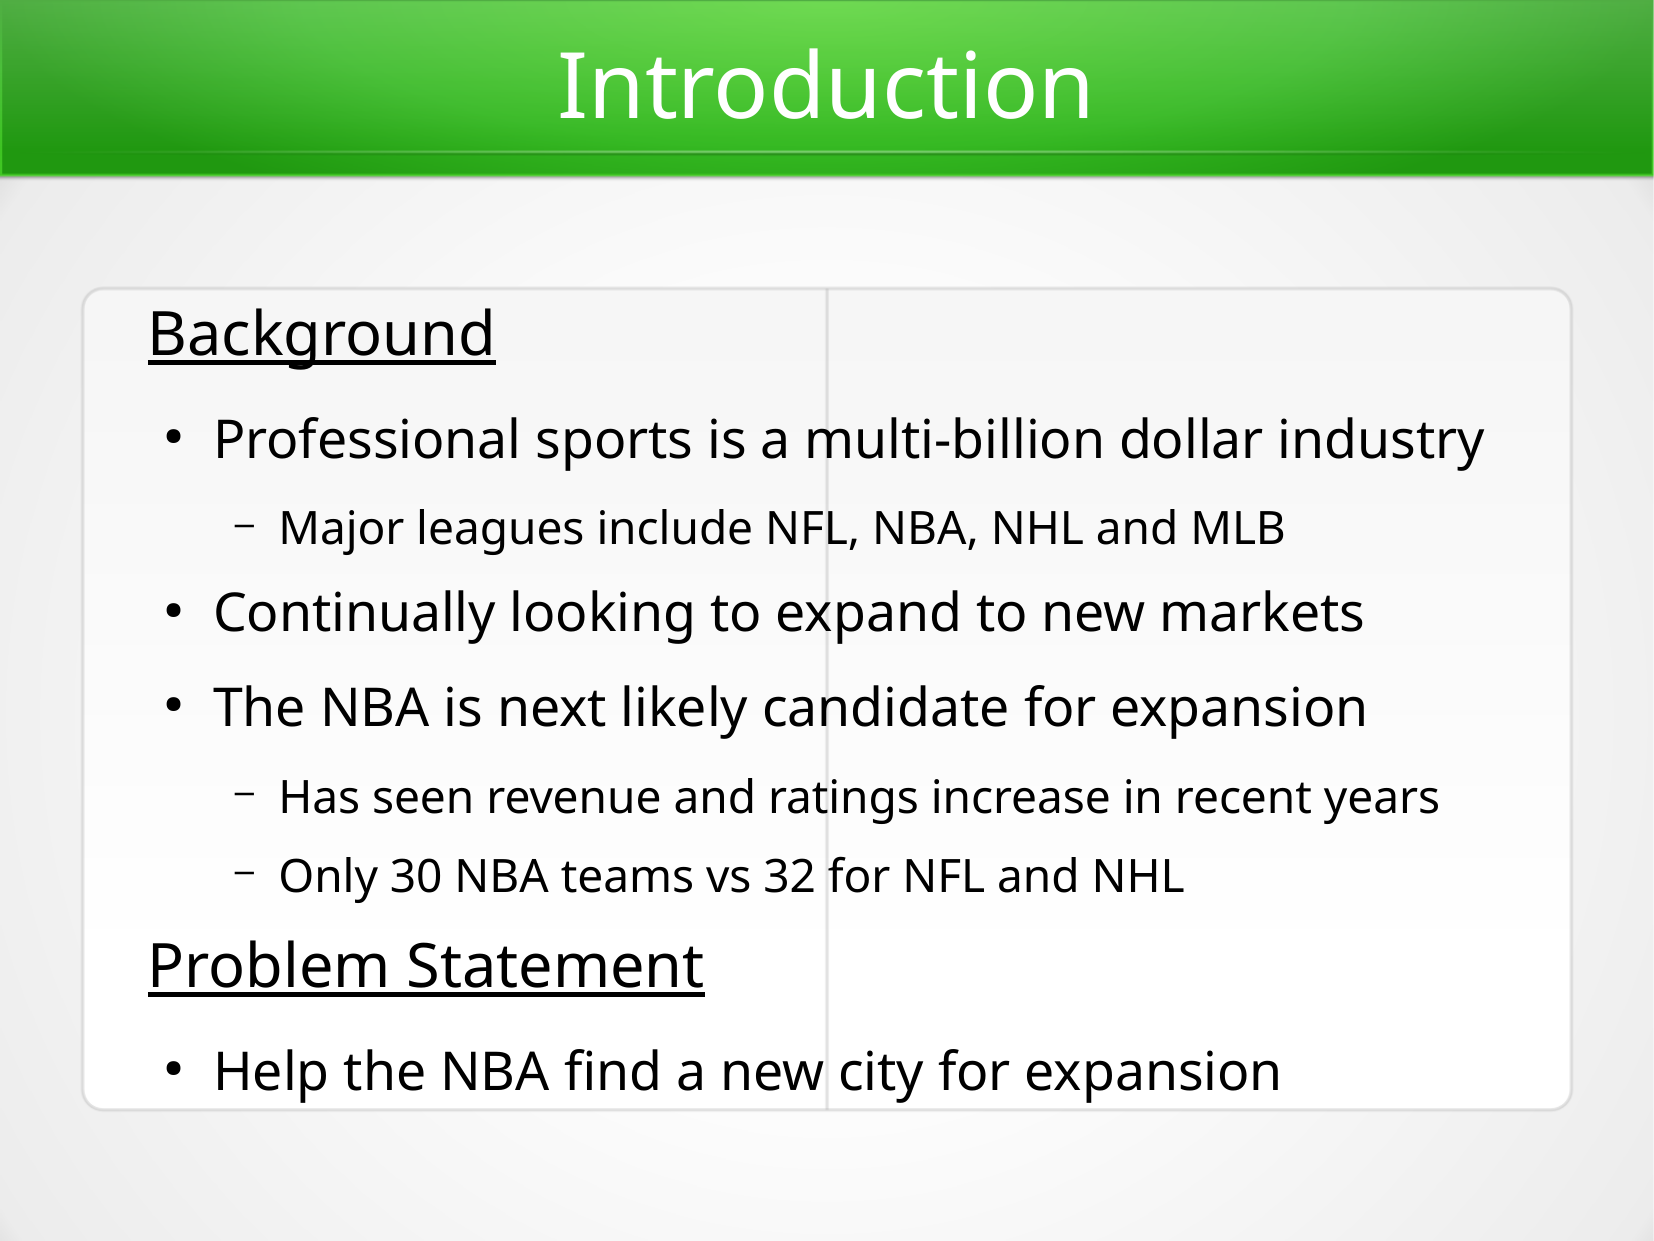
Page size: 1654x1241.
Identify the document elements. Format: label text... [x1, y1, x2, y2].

list Background Professional sports is a multi-billion dollar industry Major leagues include NFL, NBA, NHL and MLB Continually looking to expand to new markets The NBA is next likely candidate for expansion Has seen revenue and ratings increase in recent years Only 30 NBA teams vs 32 for NFL and NHL Problem Statement Help the NBA find a new city for expansion [82, 290, 1571, 1111]
title Introduction [82, 11, 1571, 154]
picture [0, 0, 1654, 1241]
